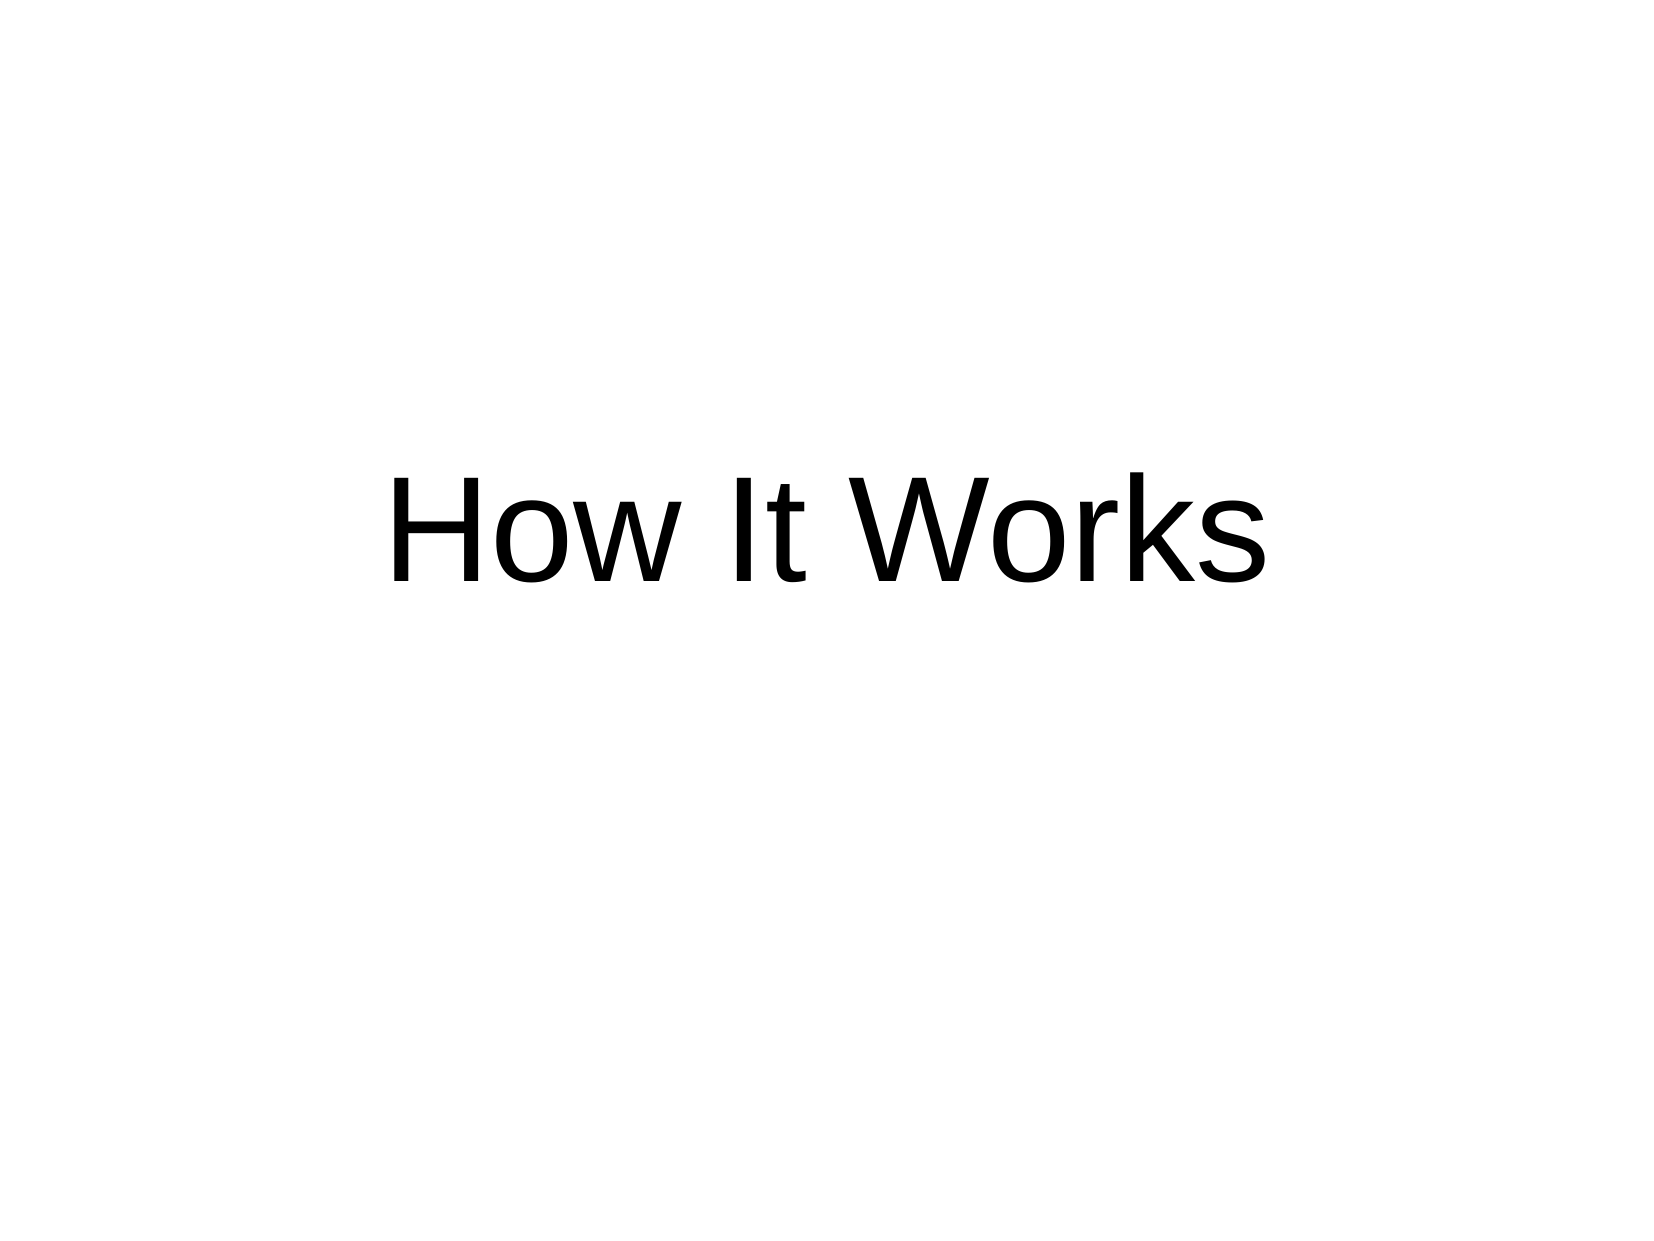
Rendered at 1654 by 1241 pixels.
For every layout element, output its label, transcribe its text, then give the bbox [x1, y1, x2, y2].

subtitle How It Works [82, 49, 1571, 1010]
